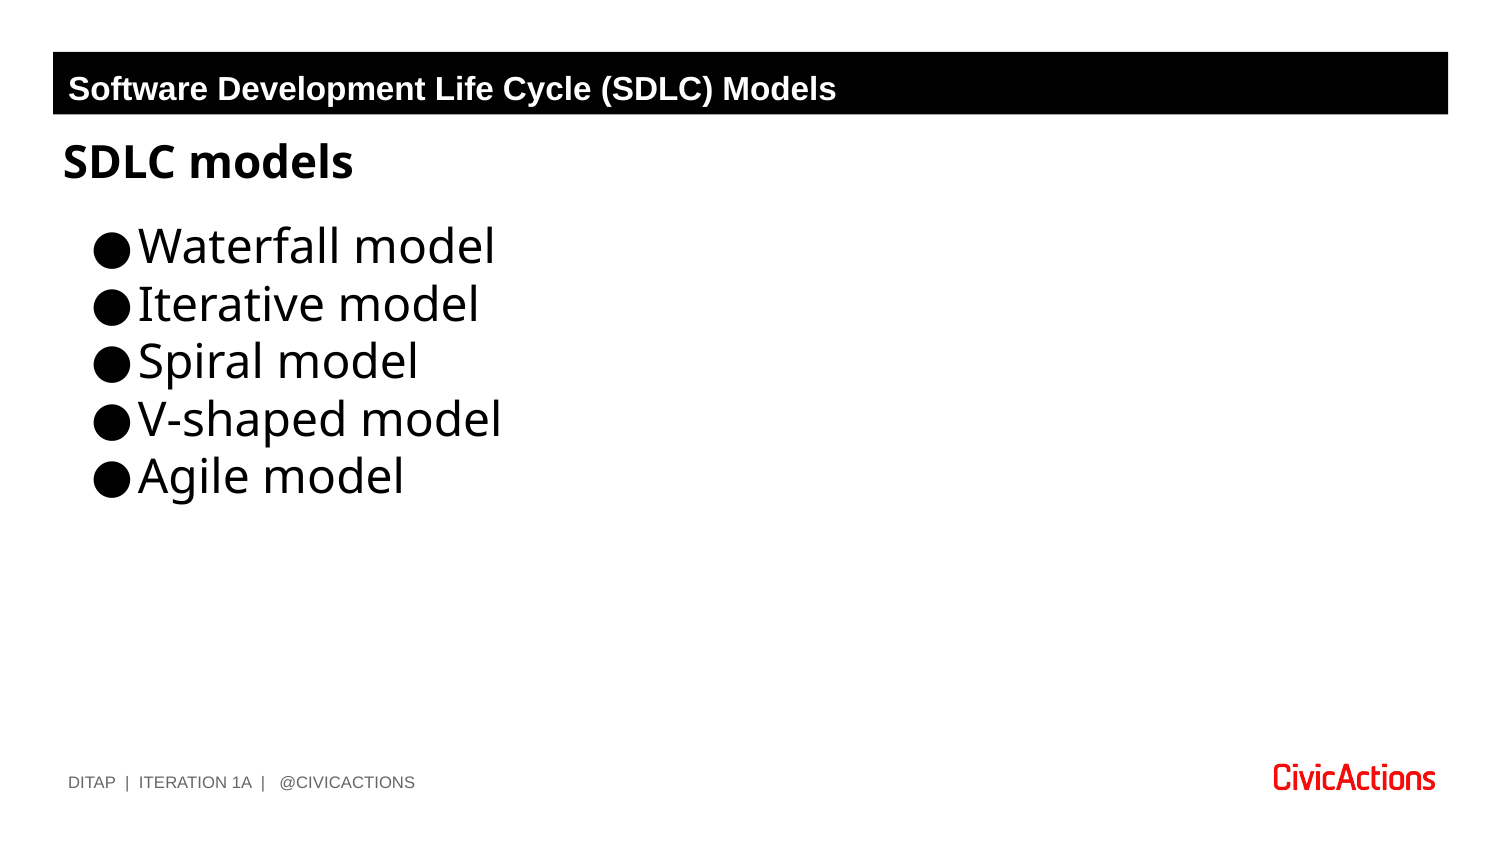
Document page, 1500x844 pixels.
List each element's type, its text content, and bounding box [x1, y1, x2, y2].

picture [1271, 763, 1438, 795]
list SDLC models [53, 123, 531, 206]
title Software Development Life Cycle (SDLC) Models [53, 51, 1449, 115]
list Waterfall model Iterative model Spiral model V-shaped model Agile model [53, 206, 1449, 763]
